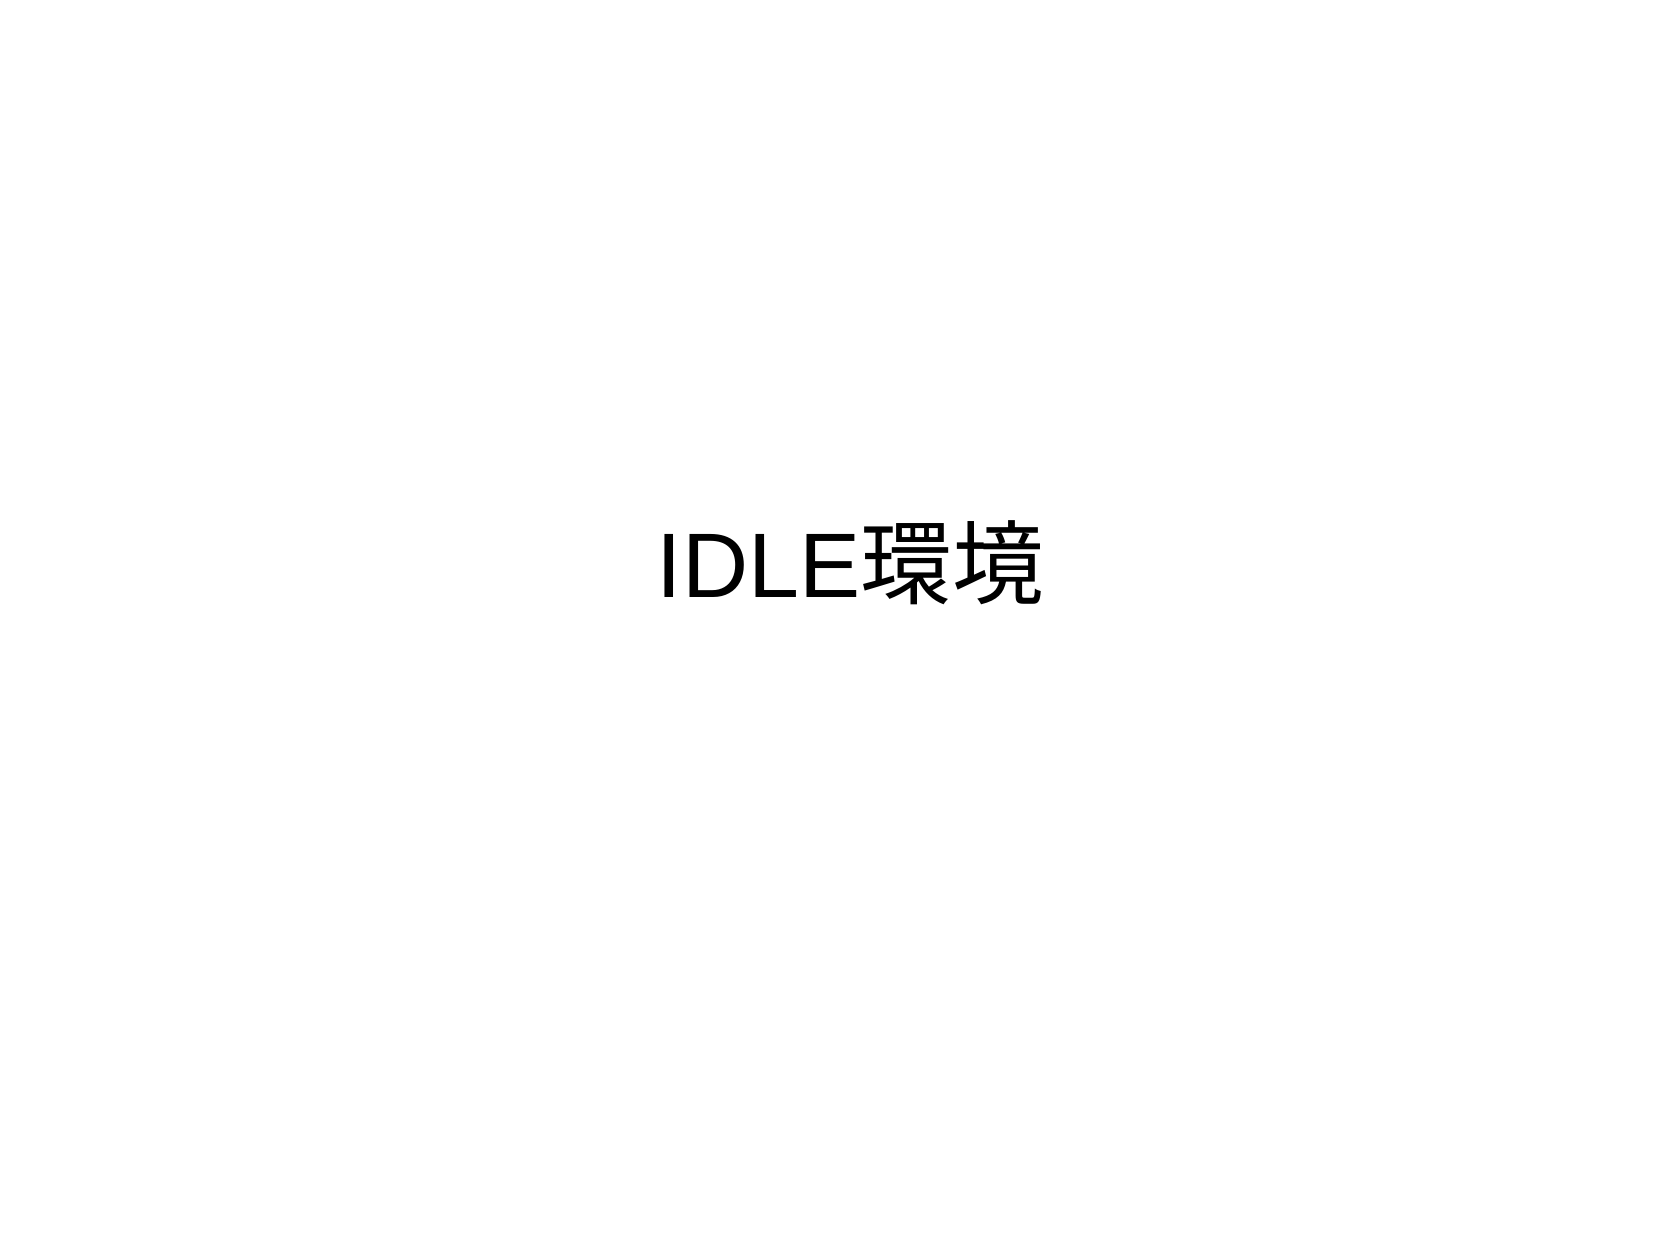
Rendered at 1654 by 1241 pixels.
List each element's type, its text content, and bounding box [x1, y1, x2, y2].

title IDLE環境 [106, 454, 1595, 662]
